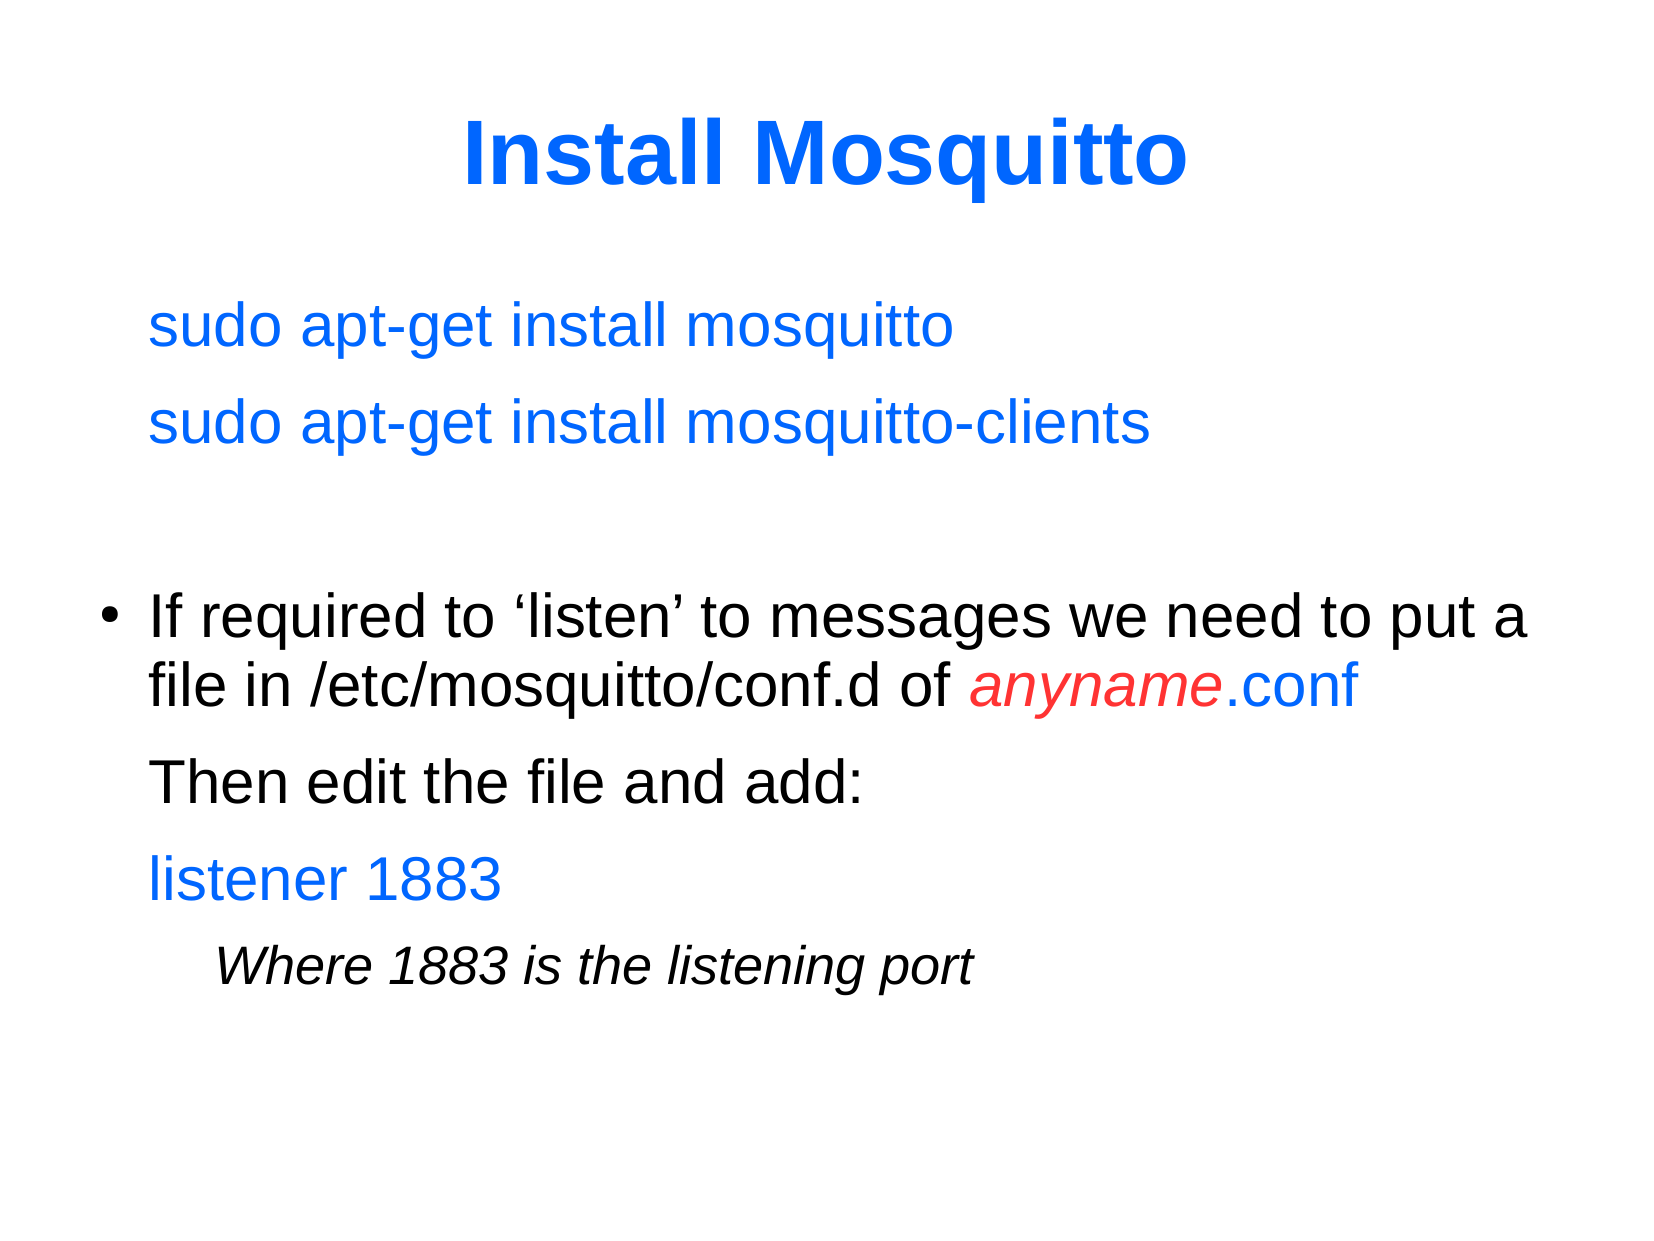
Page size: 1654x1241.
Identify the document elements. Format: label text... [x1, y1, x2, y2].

list sudo apt-get install mosquitto sudo apt-get install mosquitto-clients If required to ‘listen’ to messages we need to put a file in /etc/mosquitto/conf.d of anyname.conf Then edit the file and add: listener 1883 Where 1883 is the listening port [82, 290, 1571, 1010]
title Install Mosquitto [82, 49, 1571, 257]
